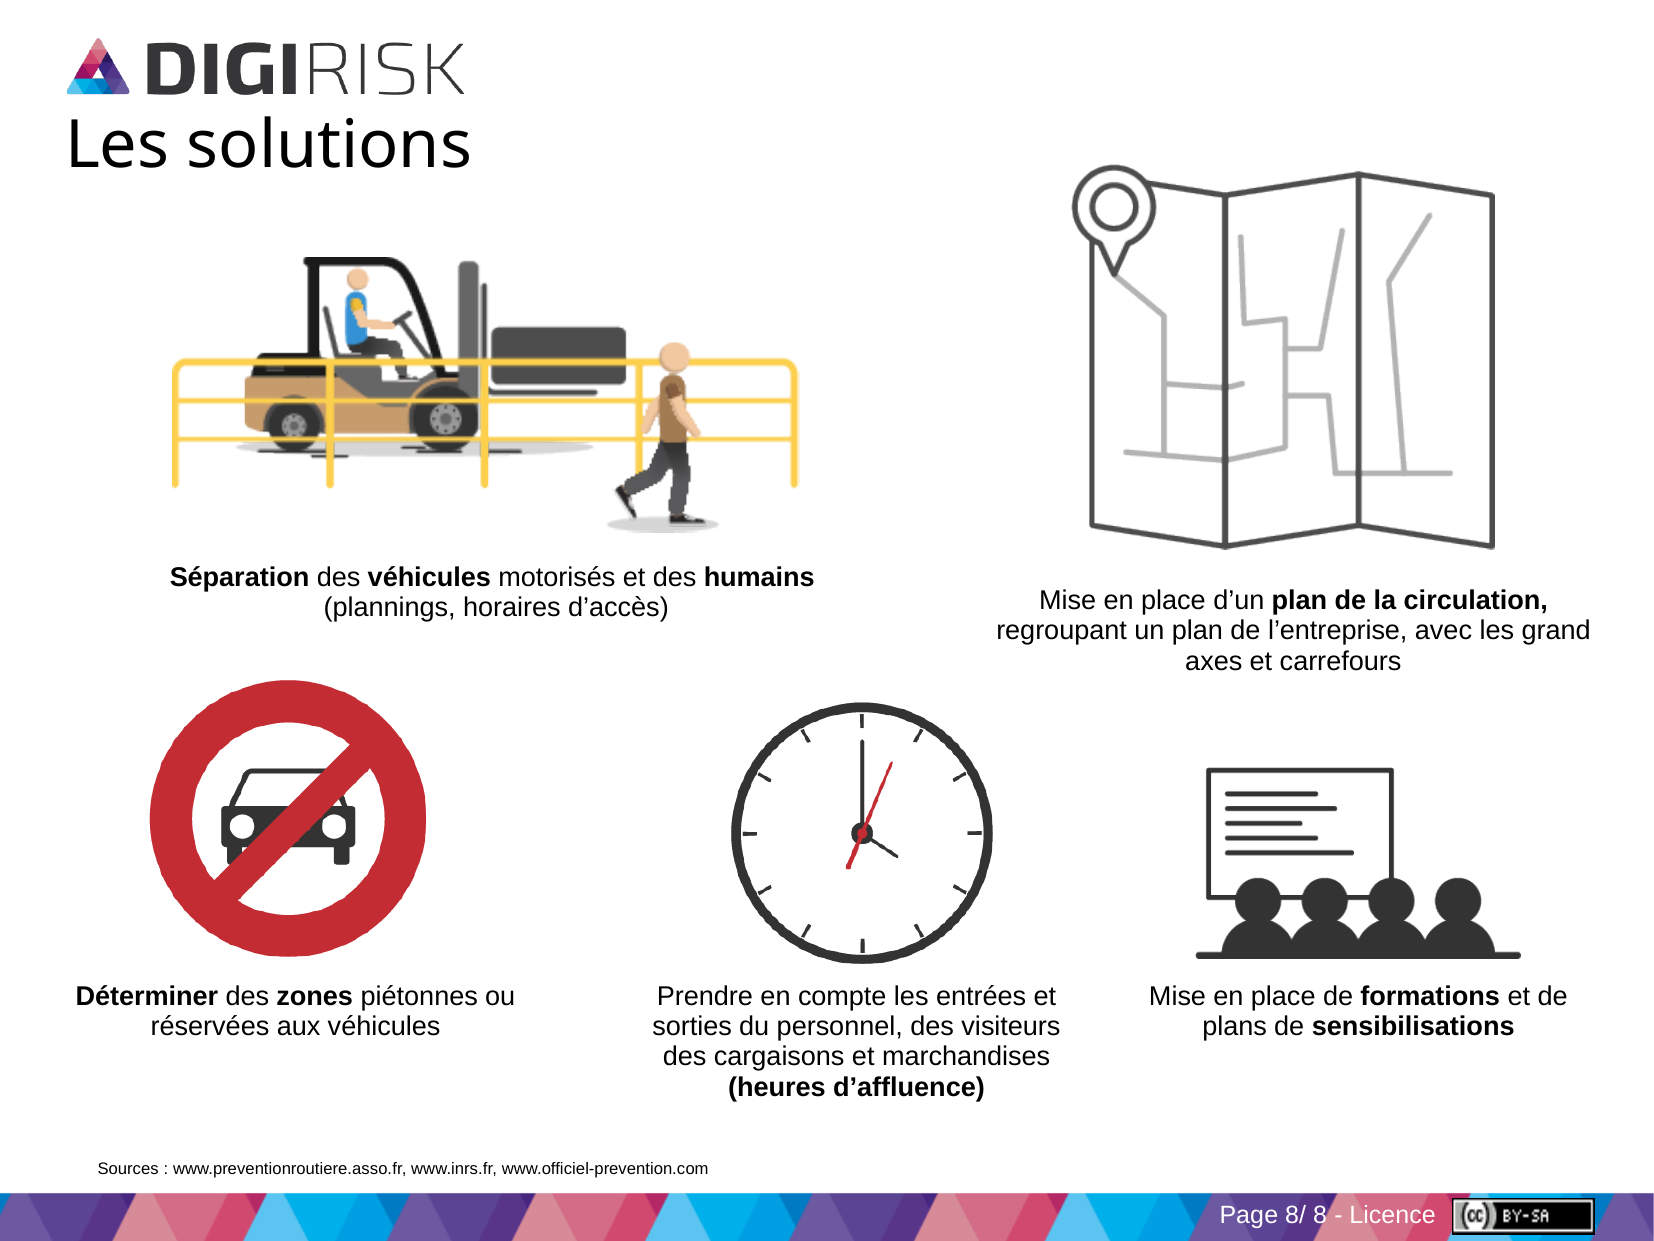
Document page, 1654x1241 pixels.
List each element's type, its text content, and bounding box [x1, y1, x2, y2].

picture [172, 257, 800, 533]
text_box Mise en place de formations et de plans de sensibilisations [1122, 973, 1595, 1064]
title Les solutions [64, 100, 1589, 183]
picture [0, 1175, 1654, 1241]
picture [149, 680, 426, 957]
text_box Séparation des véhicules motorisés et des humains (plannings, horaires d’accès) [70, 554, 922, 644]
picture [731, 702, 993, 964]
text_box Déterminer des zones piétonnes ou réservées aux véhicules [59, 973, 532, 1063]
picture [1195, 767, 1521, 959]
text_box Prendre en compte les entrées et sorties du personnel, des visiteurs des cargaisons et marchandises (heures d’affluence) [620, 973, 1093, 1136]
text_box Mise en place d’un plan de la circulation, regroupant un plan de l’entreprise, avec les grand axes et carrefours [980, 577, 1607, 729]
picture [1071, 164, 1495, 550]
text_box Sources : www.preventionroutiere.asso.fr, www.inrs.fr, www.officiel-prevention.com [82, 1151, 804, 1186]
picture [64, 35, 464, 95]
